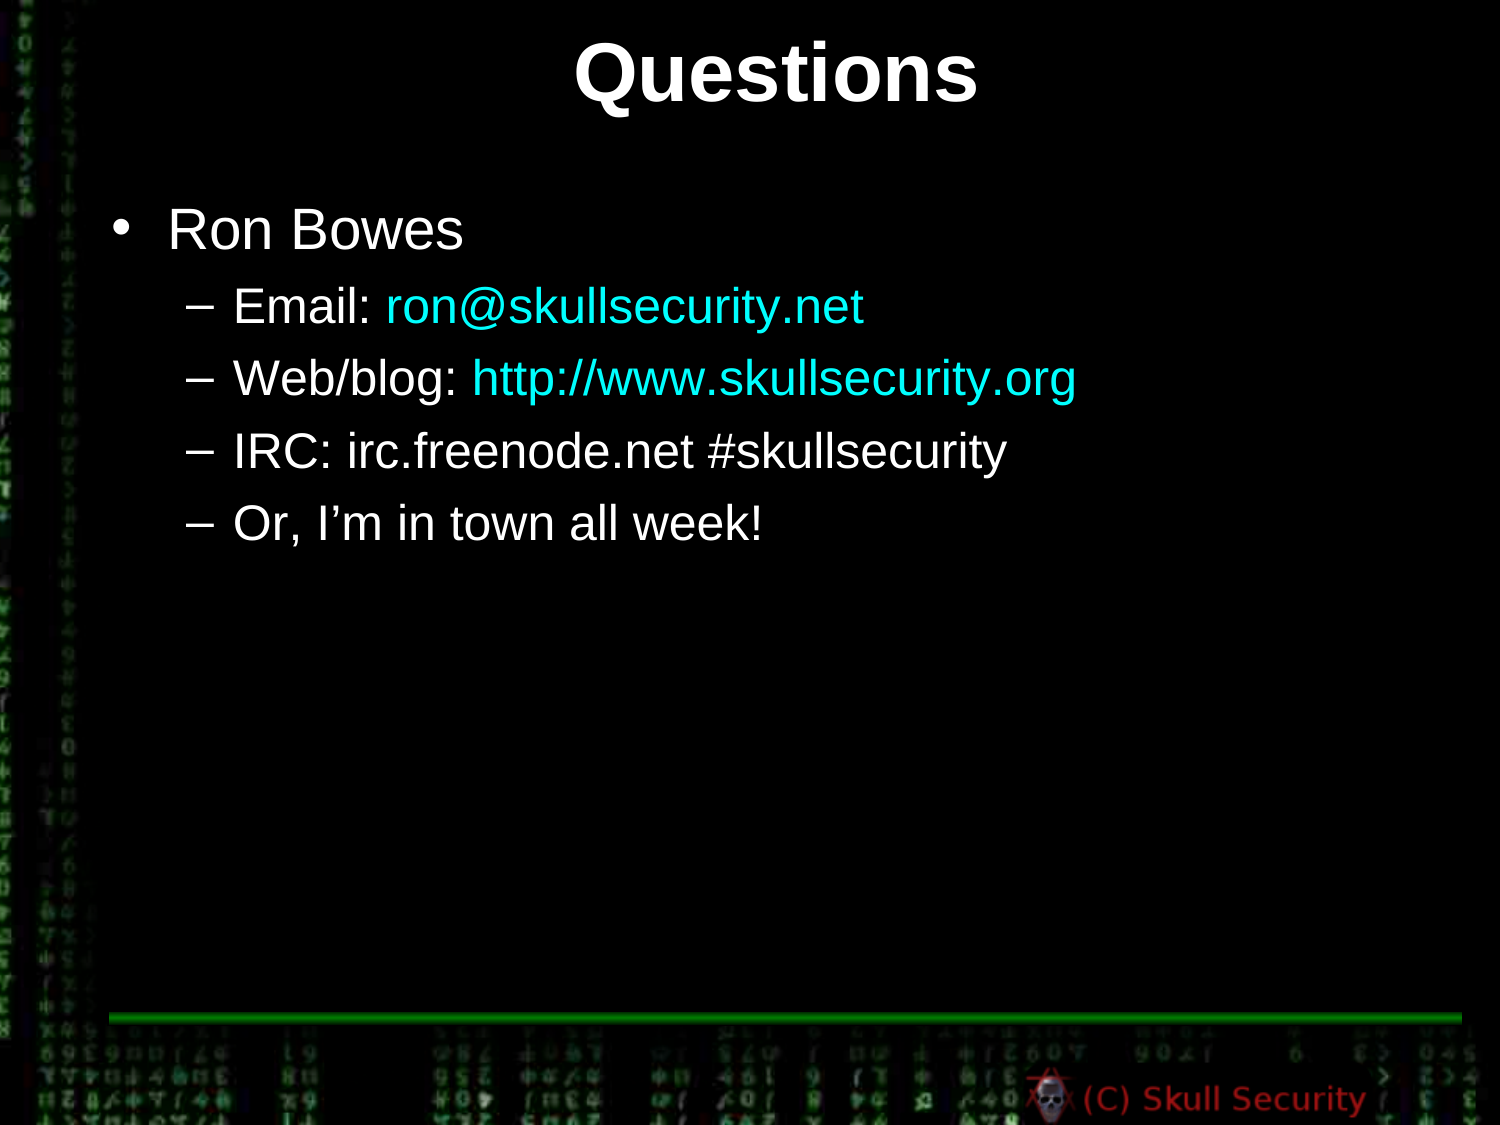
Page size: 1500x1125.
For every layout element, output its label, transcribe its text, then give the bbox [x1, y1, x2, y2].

title Questions [103, 0, 1450, 137]
picture [0, 0, 1500, 1125]
list Ron Bowes Email: ron@skullsecurity.net Web/blog: http://www.skullsecurity.org IRC: irc.freenode.net #skullsecurity Or, I’m in town all week! [108, 183, 1459, 997]
